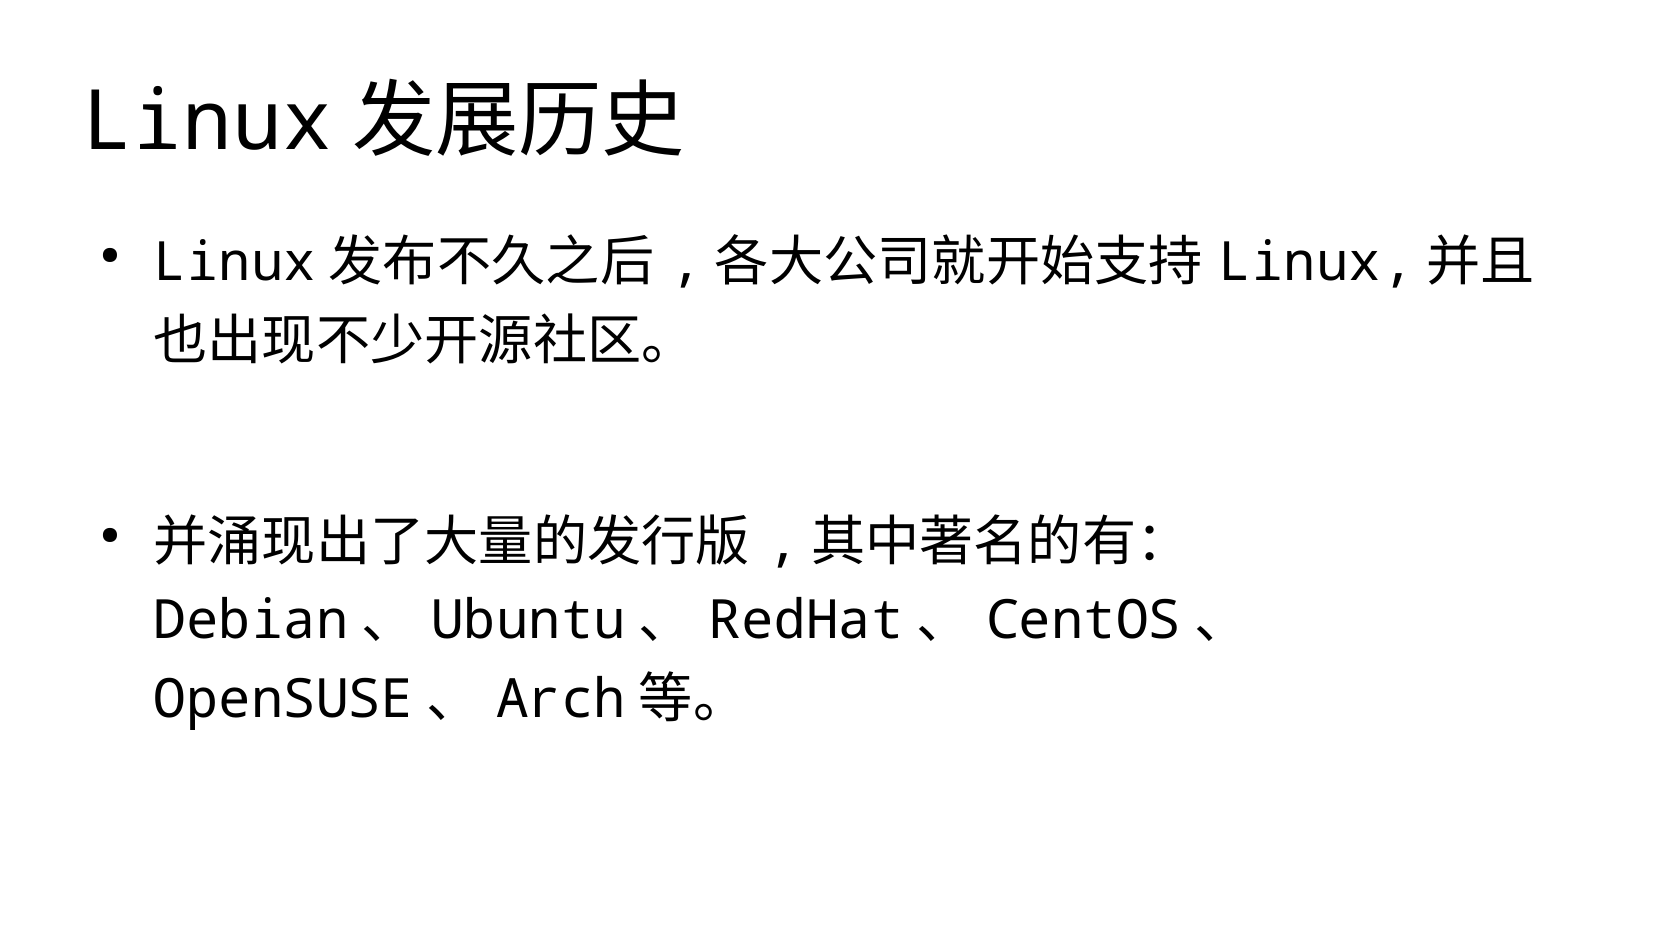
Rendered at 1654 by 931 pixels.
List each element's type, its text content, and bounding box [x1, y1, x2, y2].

list Linux发布不久之后,各大公司就开始支持Linux,并且也出现不少开源社区。 并涌现出了大量的发行版,其中著名的有：Debian、Ubuntu、RedHat、CentOS、 OpenSUSE、Arch等。 [82, 217, 1571, 804]
title Linux发展历史 [82, 37, 1571, 189]
